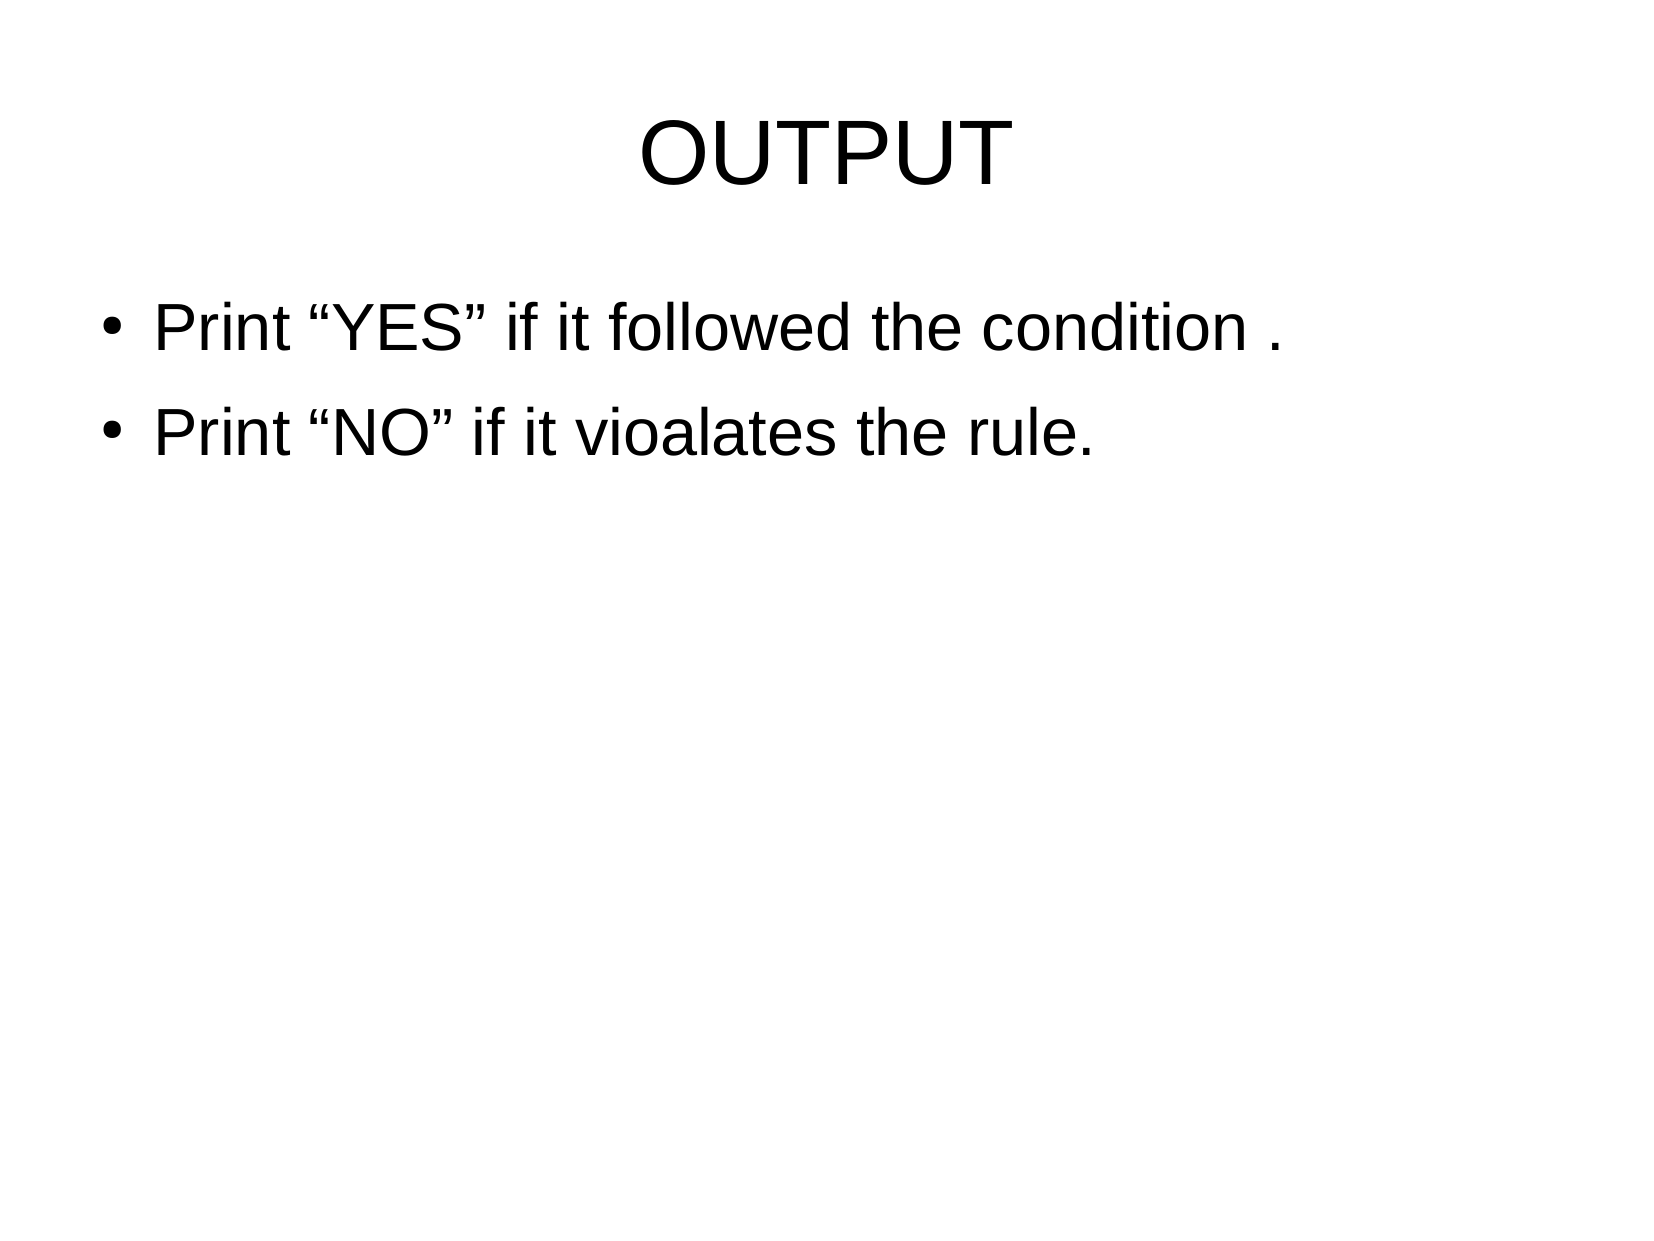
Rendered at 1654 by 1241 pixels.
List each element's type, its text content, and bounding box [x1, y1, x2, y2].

list Print “YES” if it followed the condition . Print “NO” if it vioalates the rule. [82, 290, 1571, 1010]
title OUTPUT [82, 49, 1571, 257]
